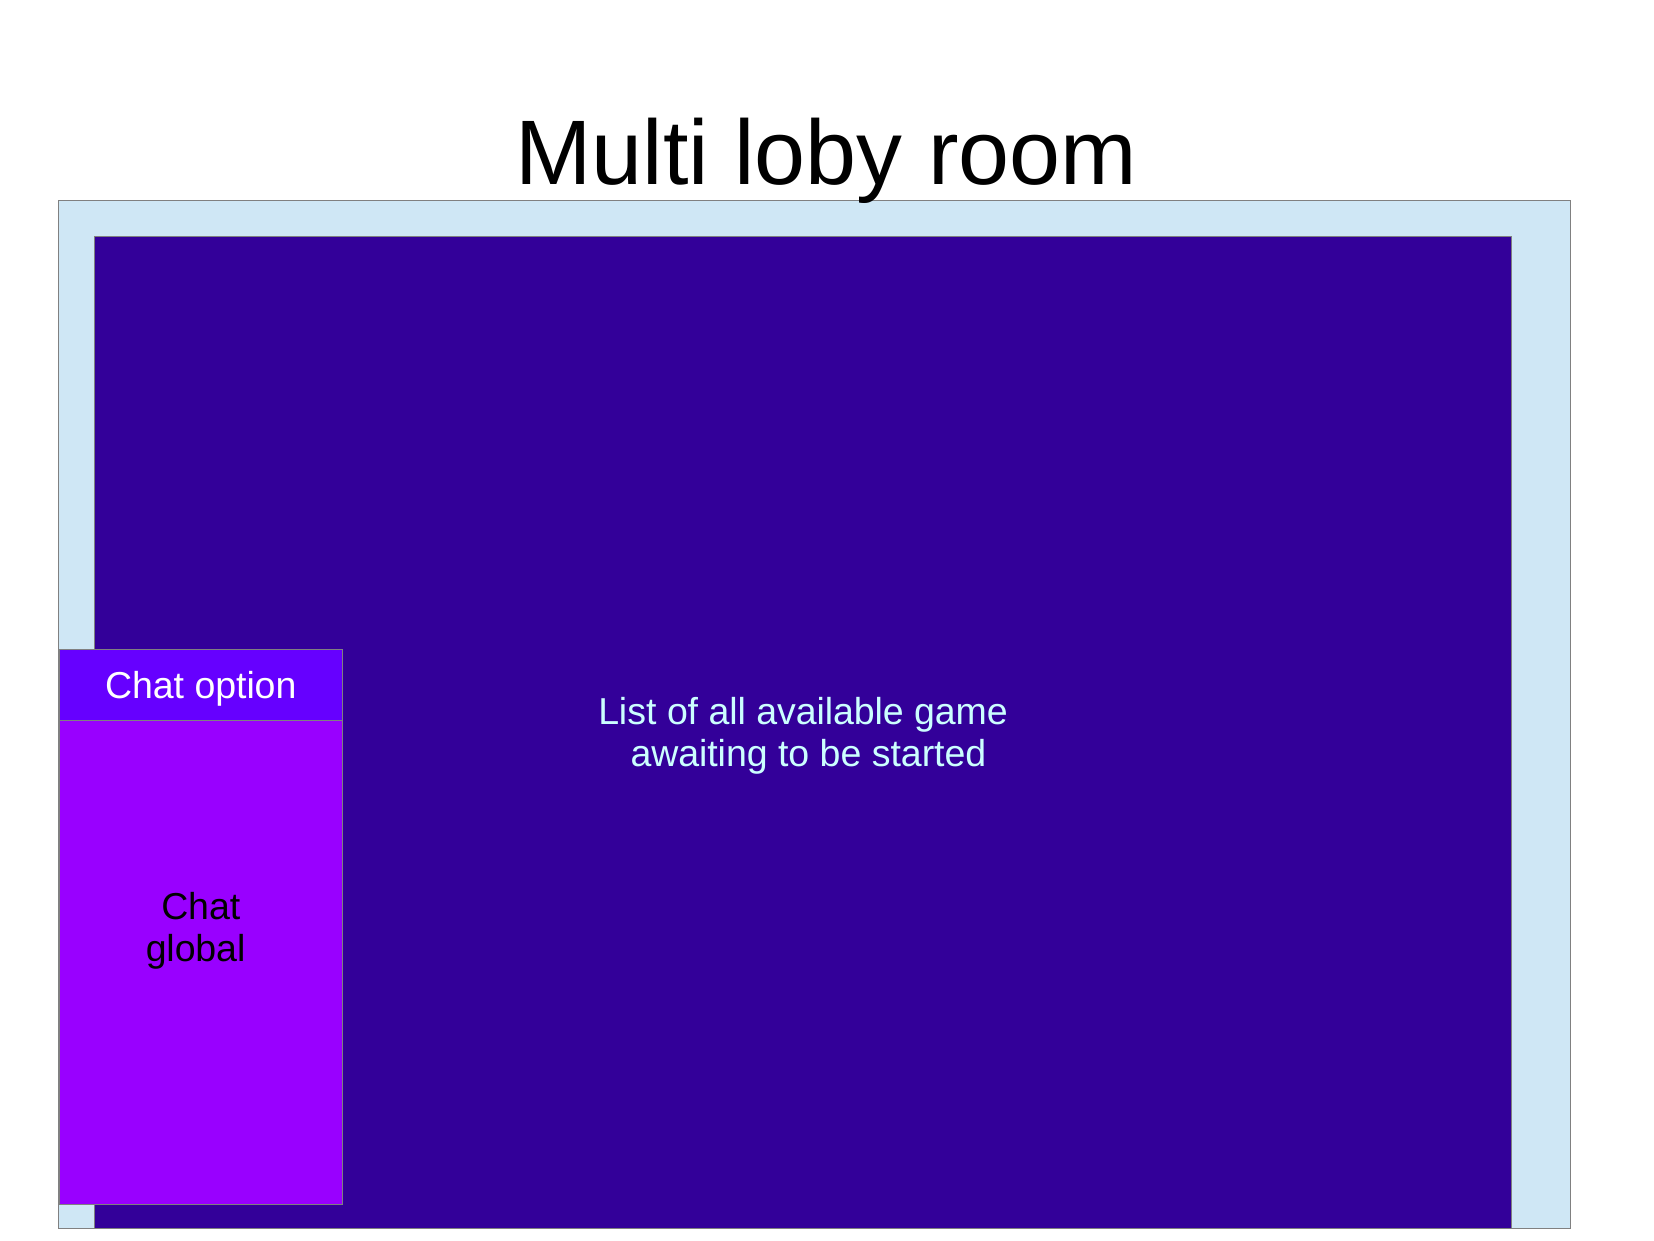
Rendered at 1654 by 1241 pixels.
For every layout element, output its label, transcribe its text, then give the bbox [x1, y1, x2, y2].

text_box Chat option [59, 649, 343, 721]
text_box [58, 200, 94, 1229]
text_box Chat global [59, 721, 343, 1205]
text_box List of all available game awaiting to be started [94, 236, 1512, 1229]
title Multi loby room [82, 49, 1571, 257]
text_box [1512, 257, 1571, 1229]
